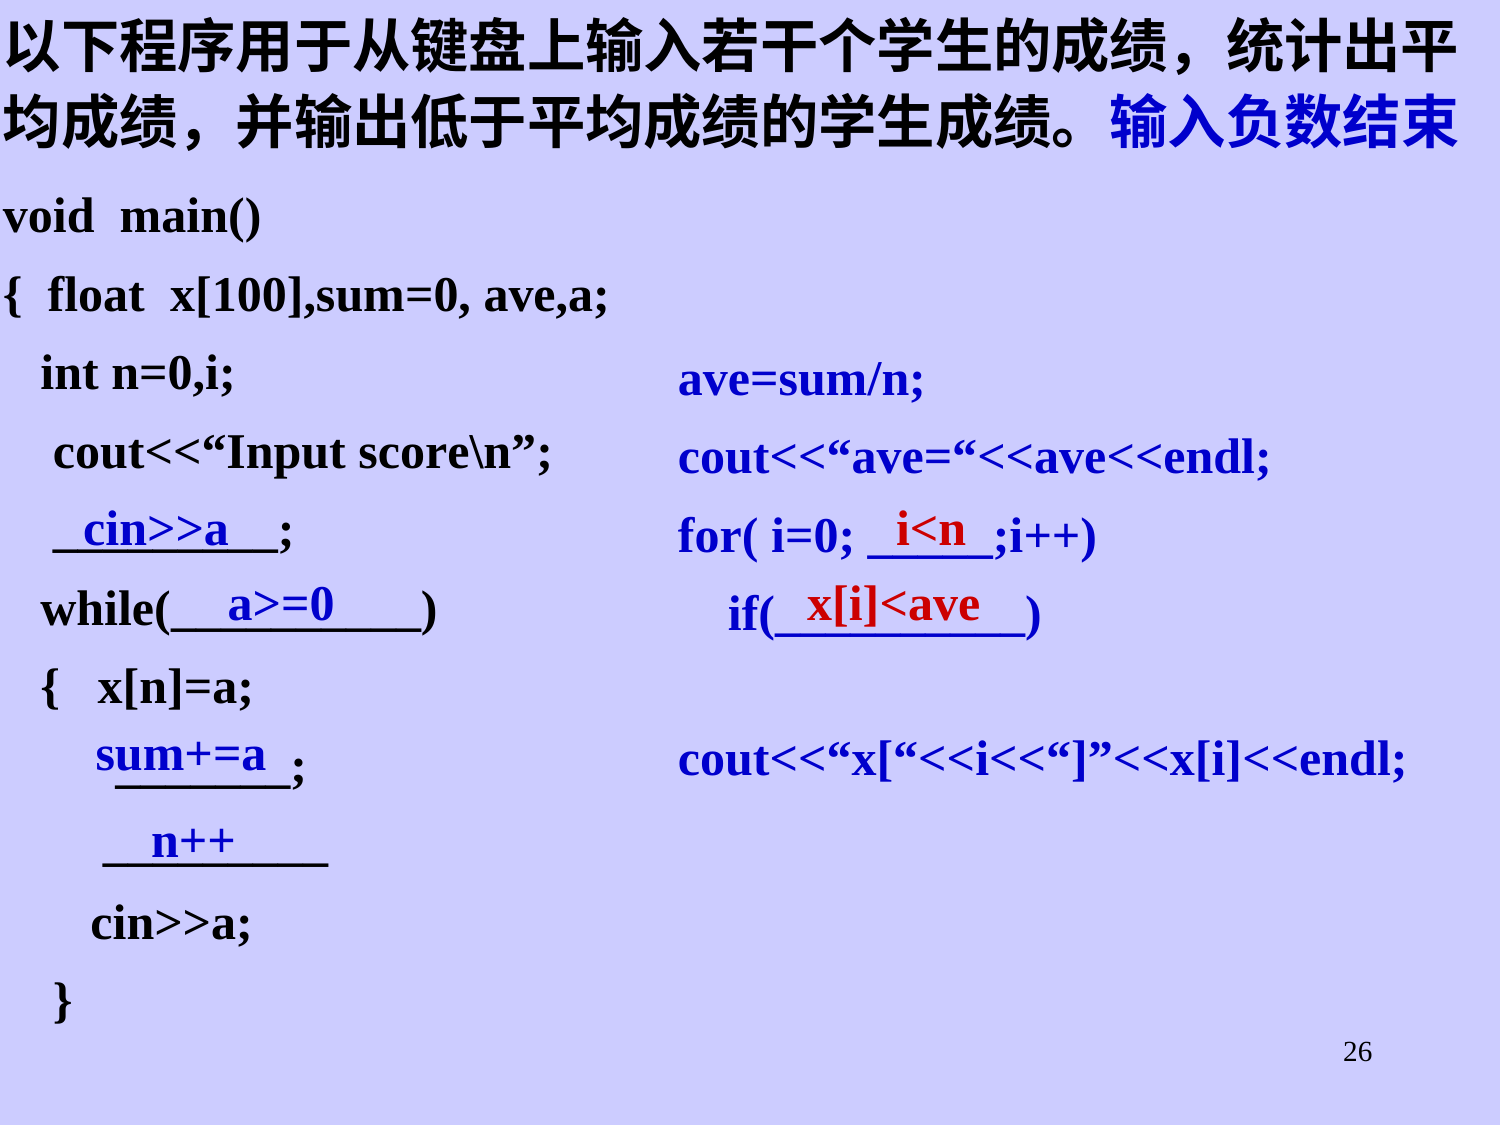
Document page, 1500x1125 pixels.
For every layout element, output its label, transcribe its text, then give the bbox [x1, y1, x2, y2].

text_box sum+=a [87, 712, 276, 783]
text_box cin>>a [62, 487, 250, 558]
text_box n++ [99, 800, 288, 870]
text_box ave=sum/n; cout<<“ave=“<<ave<<endl; for( i=0; _____;i++) if(__________) cout<<“x[“<<i<<“]”<<x[i]<<endl; [675, 337, 1500, 866]
text_box <编号> [1074, 1025, 1388, 1101]
text_box x[i]<ave [799, 562, 988, 633]
text_box void main() { float x[100],sum=0, ave,a; int n=0,i; cout<<“Input score\n”; _________; while(__________) { x[n]=a; _______; _________ cin>>a; } [0, 174, 663, 1030]
text_box i<n [837, 487, 1026, 558]
text_box a>=0 [187, 562, 376, 633]
text_box 以下程序用于从键盘上输入若干个学生的成绩，统计出平均成绩，并输出低于平均成绩的学生成绩。输入负数结束 [0, 0, 1500, 158]
